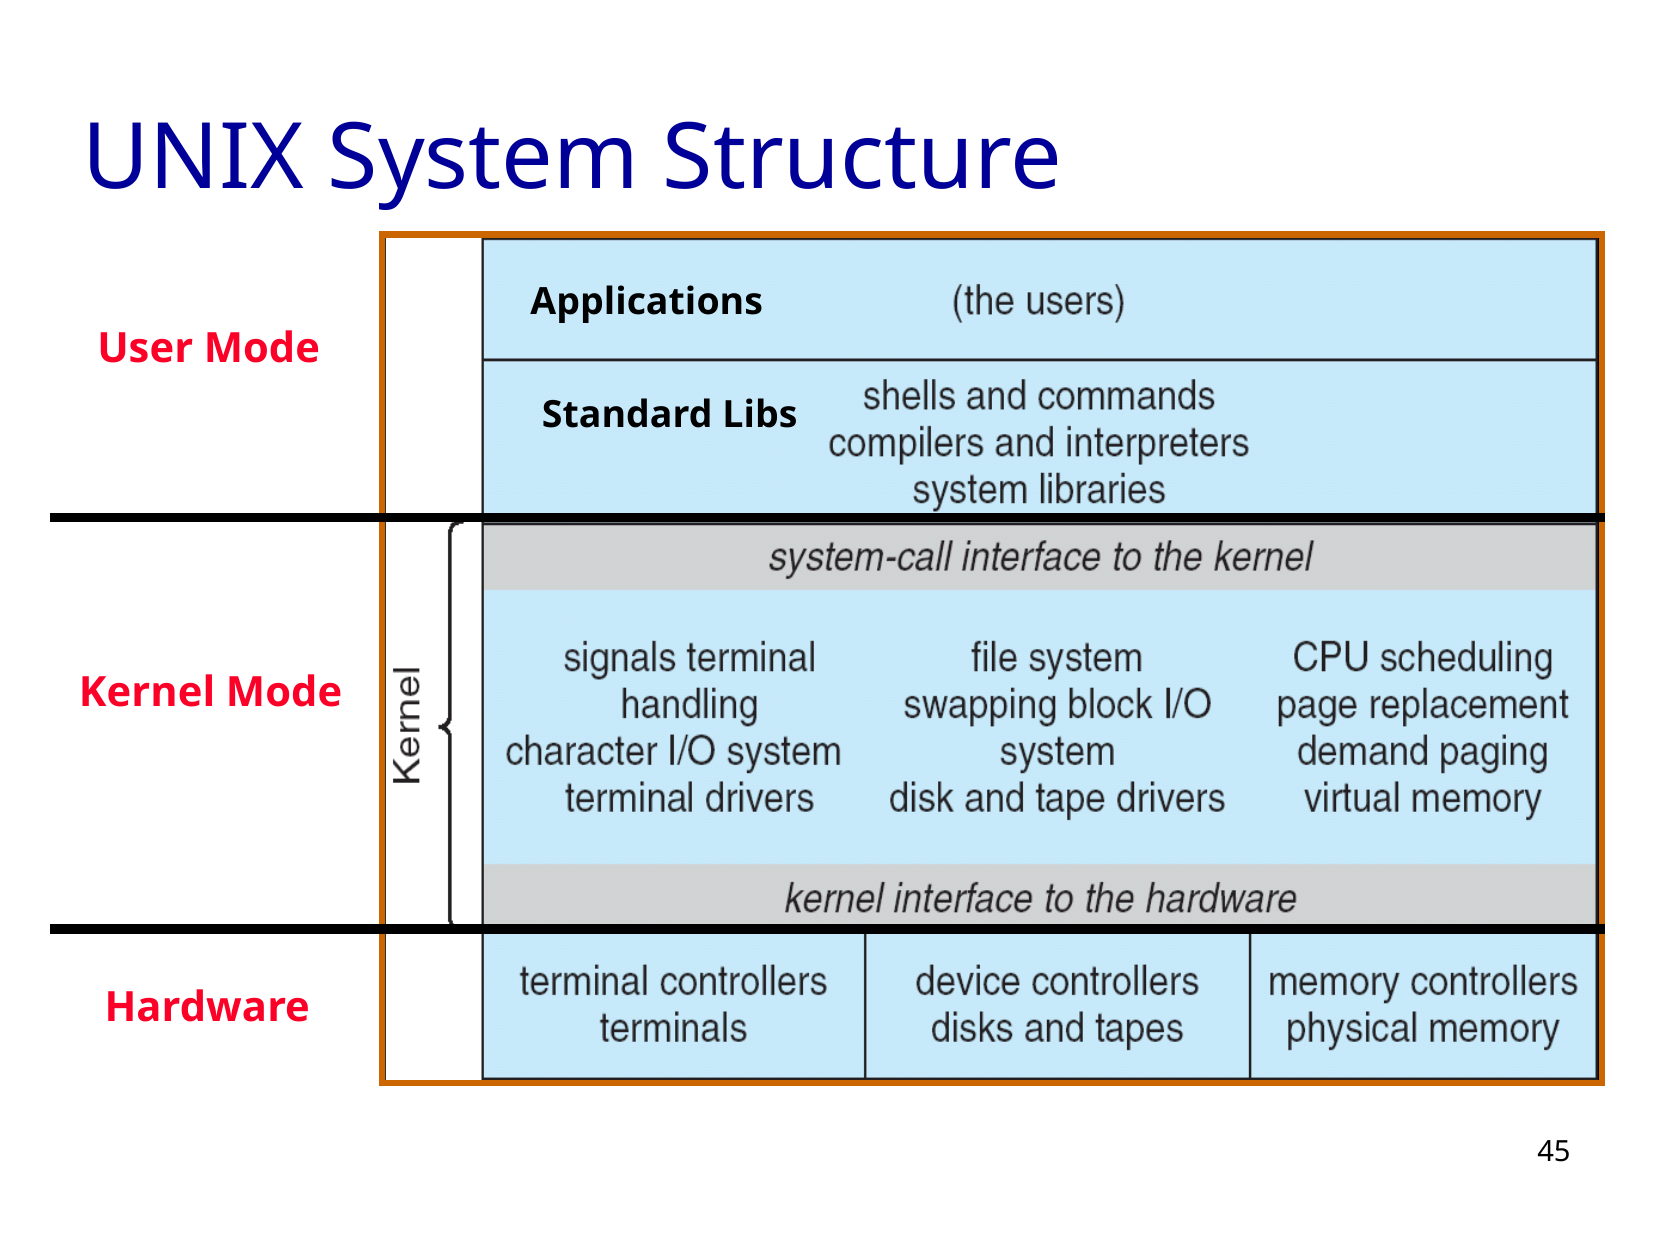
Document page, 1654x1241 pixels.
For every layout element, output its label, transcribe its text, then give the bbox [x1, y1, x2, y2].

picture [385, 522, 1600, 924]
picture [385, 934, 1600, 1081]
picture [385, 237, 1600, 513]
text_box Kernel Mode [63, 656, 358, 722]
text_box Standard Libs [526, 382, 813, 443]
text_box User Mode [82, 312, 336, 378]
text_box Hardware [89, 971, 326, 1037]
title UNIX System Structure [82, 49, 1571, 257]
text_box Applications [515, 269, 779, 330]
